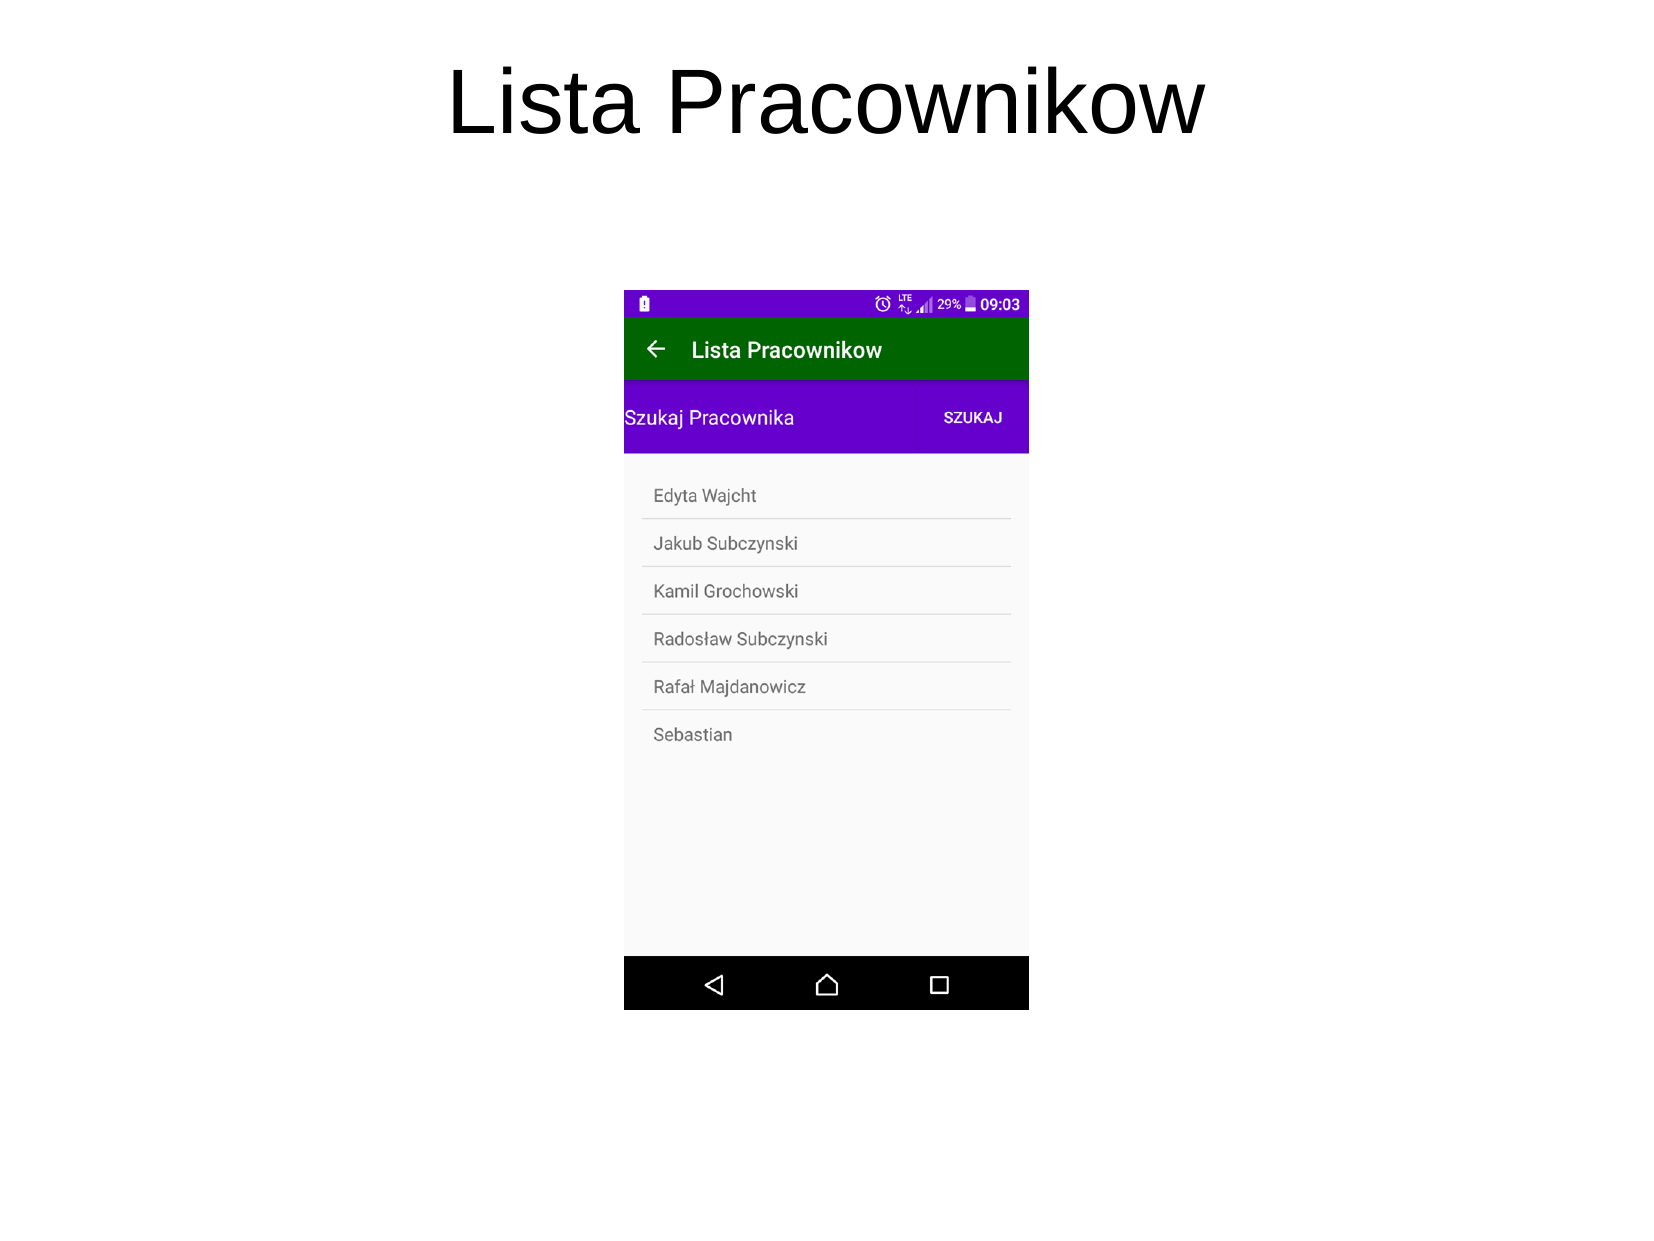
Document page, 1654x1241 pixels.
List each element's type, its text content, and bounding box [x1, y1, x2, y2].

title Lista Pracownikow [82, 49, 1571, 257]
picture [624, 290, 1029, 1010]
